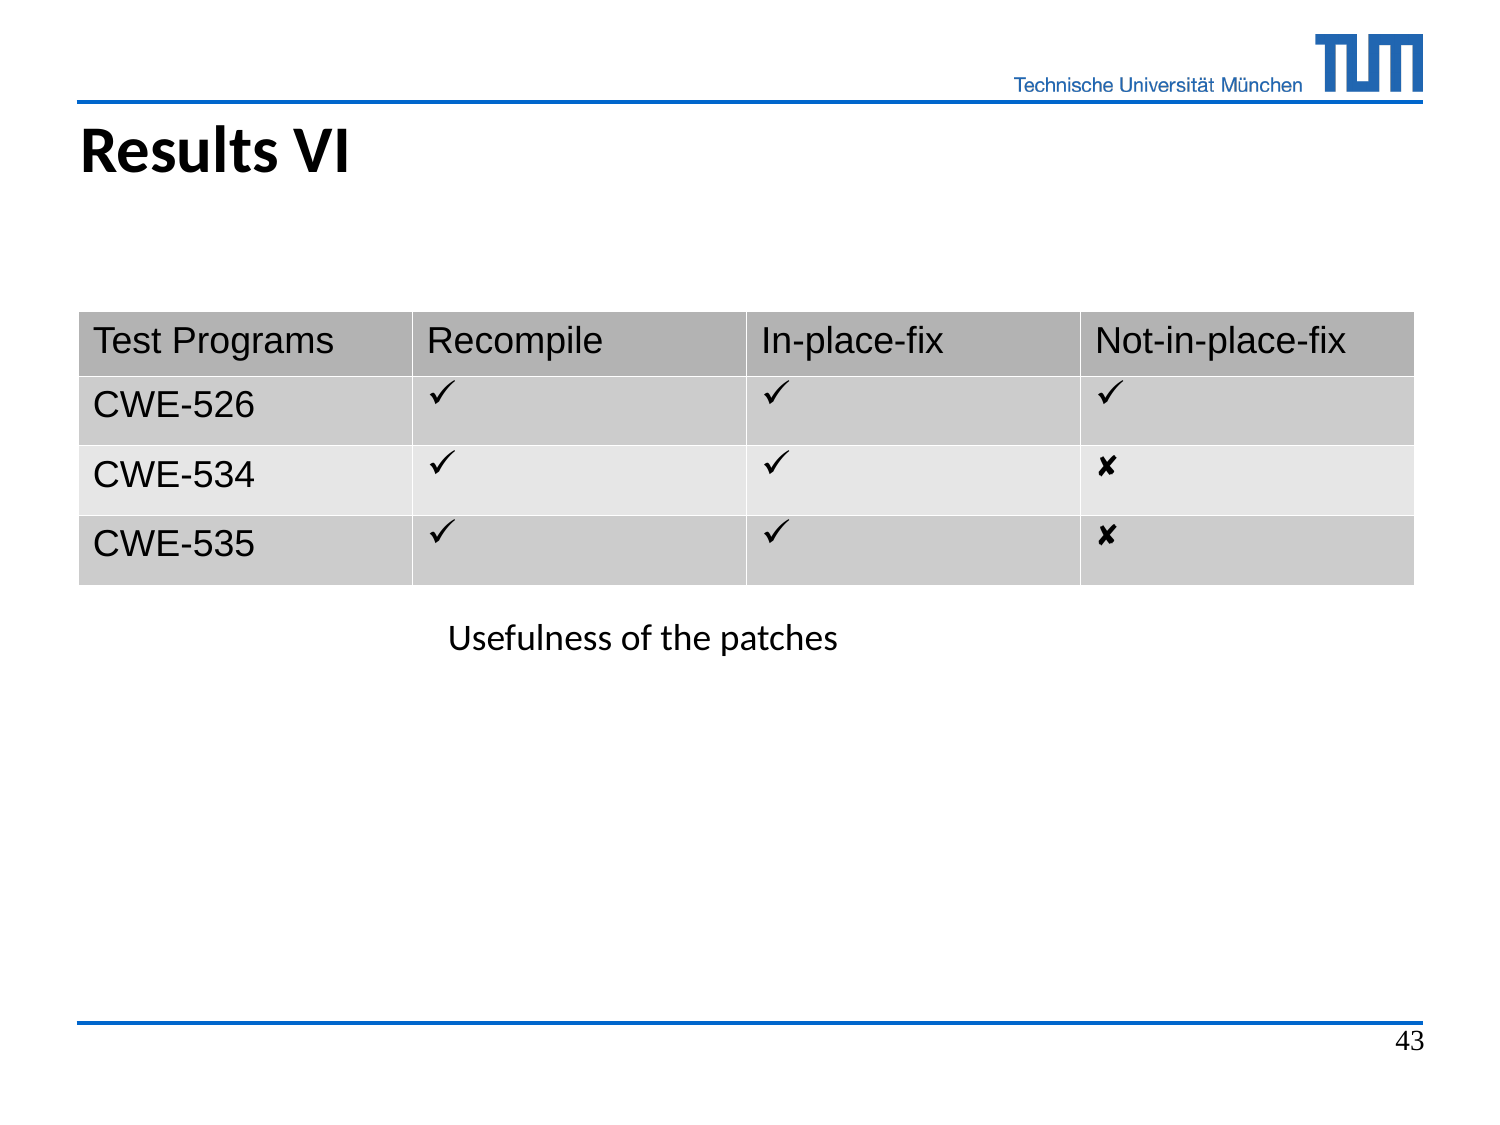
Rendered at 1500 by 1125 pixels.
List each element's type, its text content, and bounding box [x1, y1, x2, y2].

picture [1014, 34, 1423, 92]
table_cell  [747, 446, 1080, 515]
table_cell  [413, 446, 746, 515]
table_cell  [1081, 516, 1414, 585]
table_cell  [747, 516, 1080, 585]
table_cell  [413, 377, 746, 445]
table_cell  [747, 377, 1080, 445]
table_header Test Programs [79, 312, 412, 376]
table_cell  [1081, 377, 1414, 445]
table_cell CWE-534 [79, 446, 412, 515]
text_box Usefulness of the patches [447, 602, 1455, 681]
table_cell CWE-526 [79, 377, 412, 445]
table_header Not-in-place-fix [1081, 312, 1414, 376]
table_header Recompile [413, 312, 746, 376]
title Results VI [80, 112, 1419, 200]
table_cell  [413, 516, 746, 585]
table_header In-place-fix [747, 312, 1080, 376]
table_cell  [1081, 446, 1414, 515]
table_cell CWE-535 [79, 516, 412, 585]
